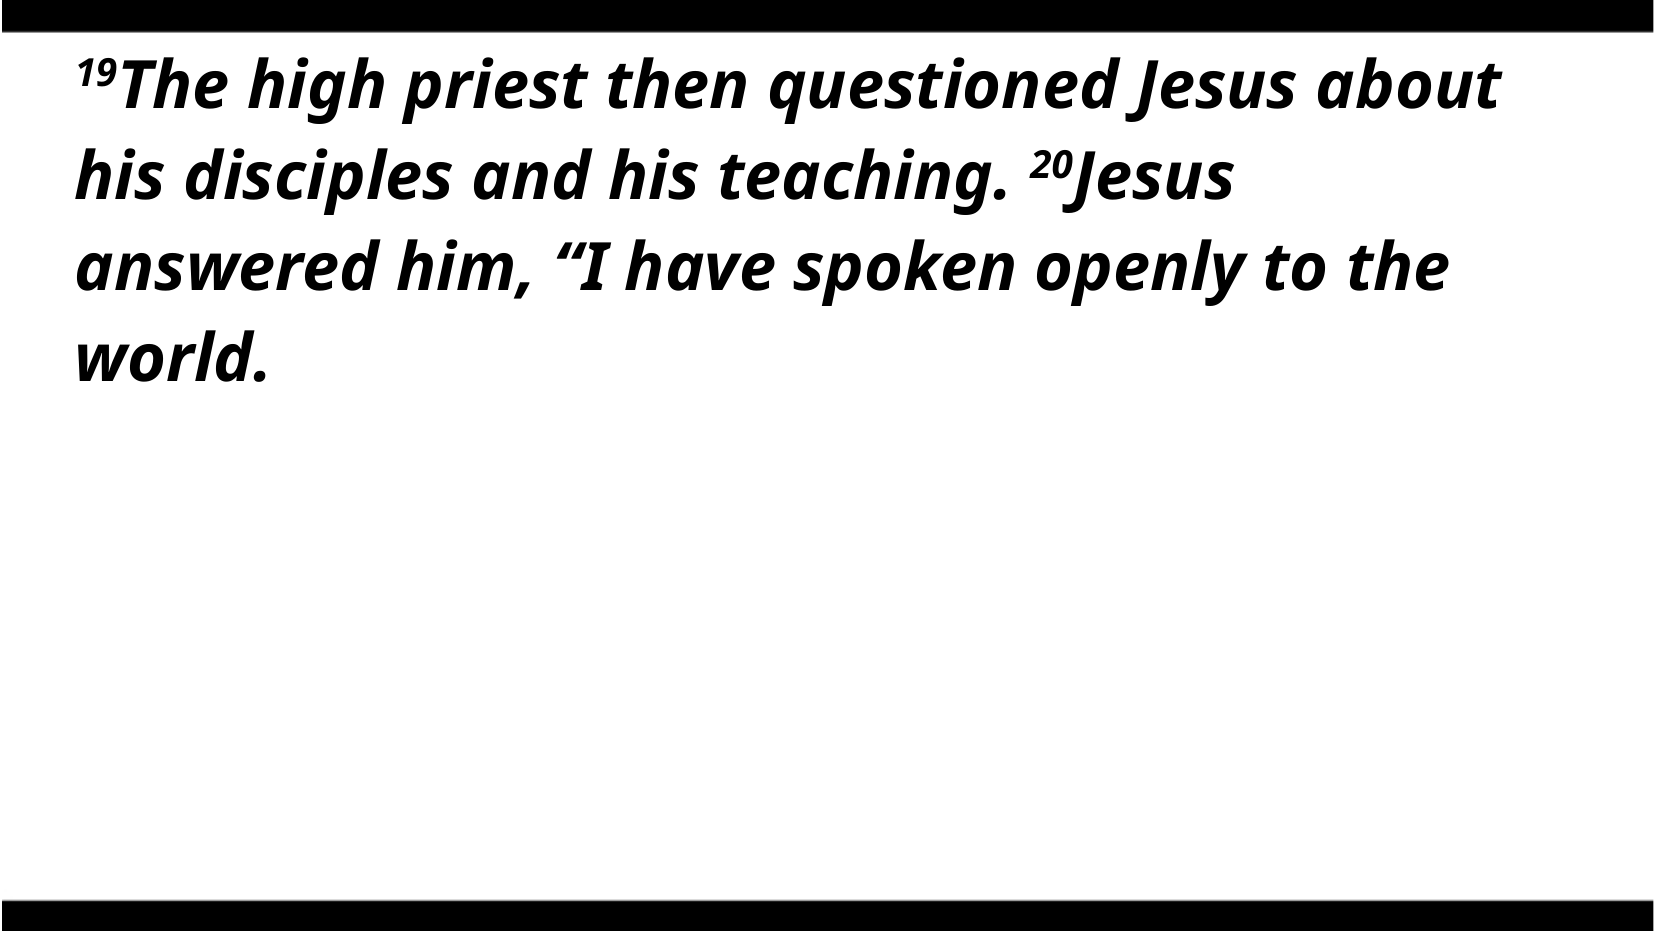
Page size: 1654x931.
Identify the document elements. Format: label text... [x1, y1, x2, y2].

text_box 19The high priest then questioned Jesus about his disciples and his teaching. 20Jesus answered him, “I have spoken openly to the world. [60, 30, 1561, 312]
picture [2, 0, 1654, 931]
